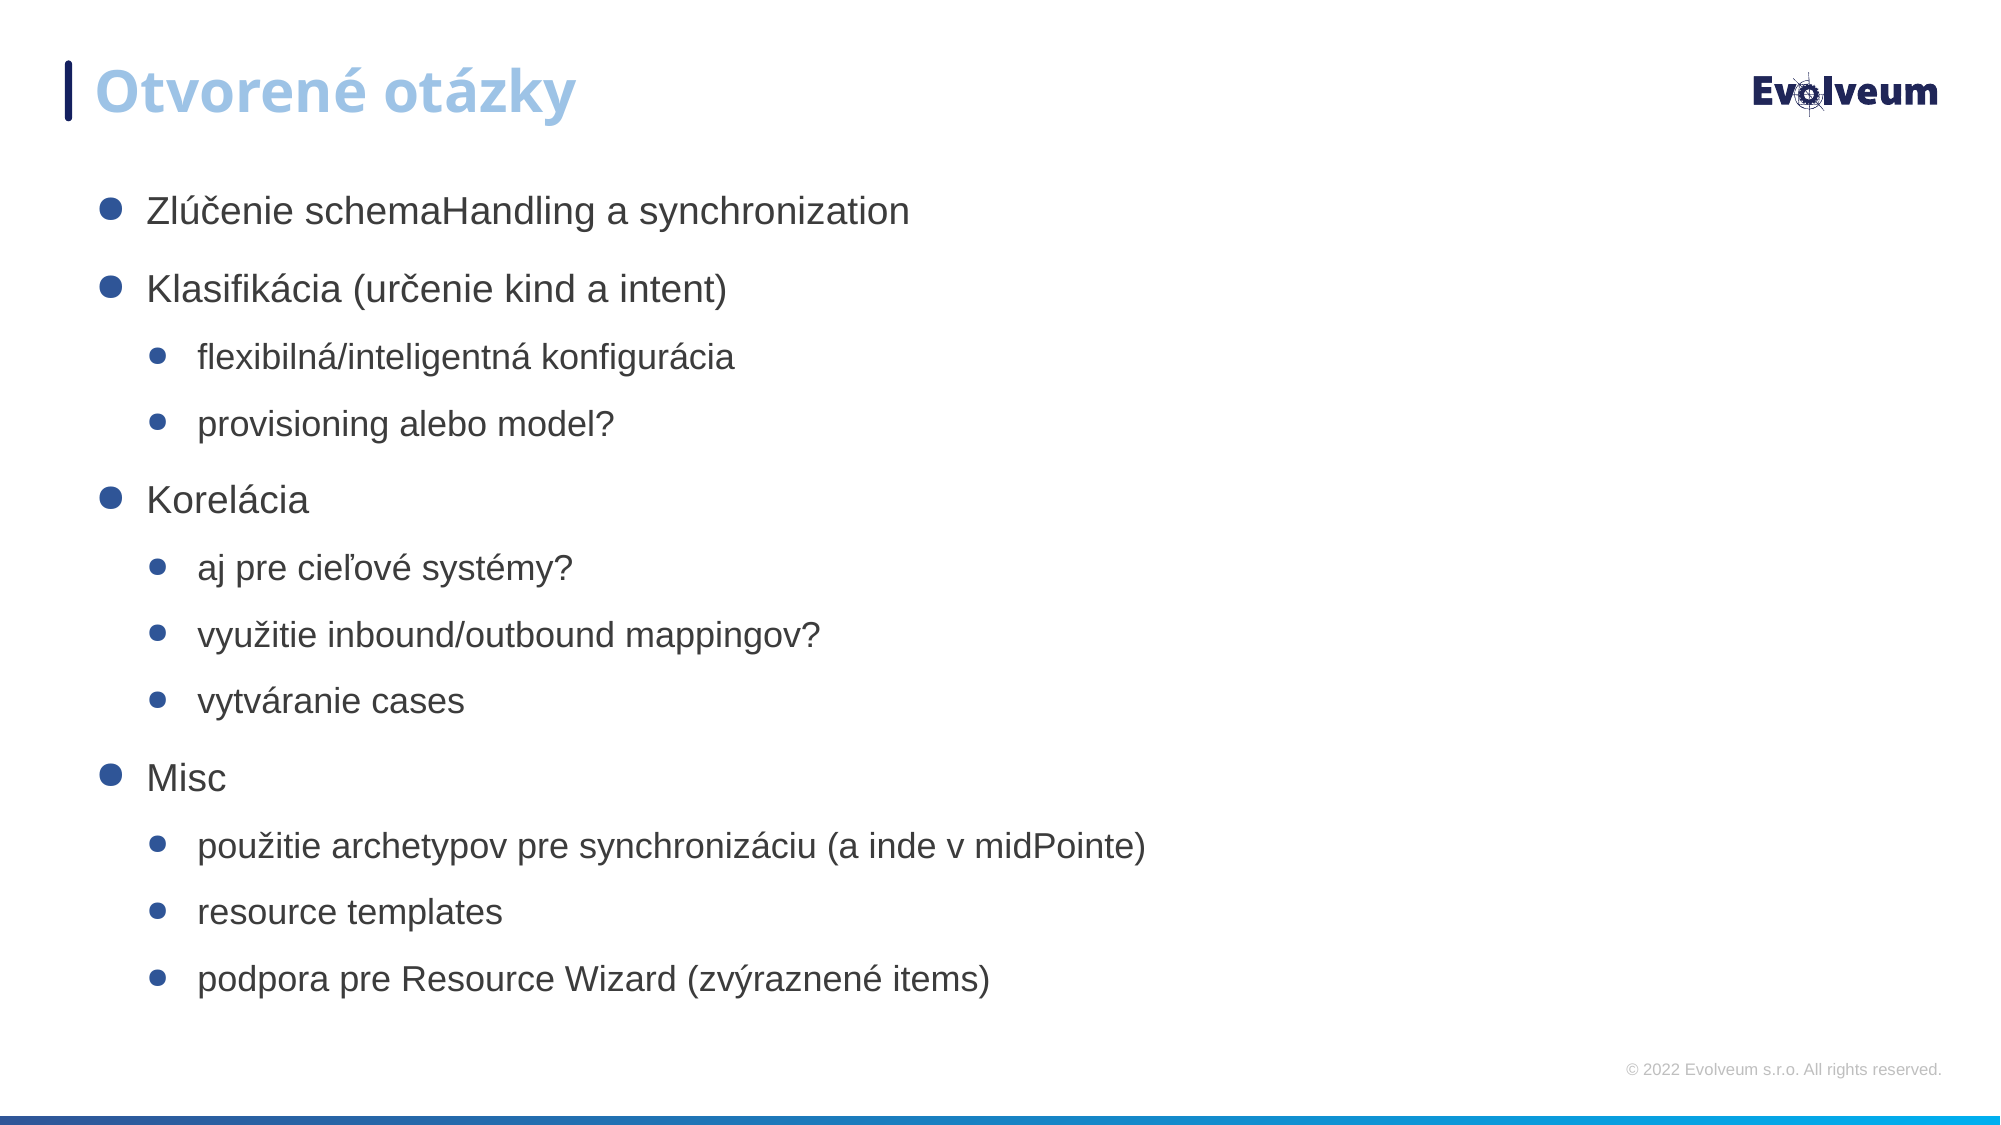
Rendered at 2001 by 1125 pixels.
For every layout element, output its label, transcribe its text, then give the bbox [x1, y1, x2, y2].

list Zlúčenie schemaHandling a synchronization Klasifikácia (určenie kind a intent) flexibilná/inteligentná konfigurácia provisioning alebo model? Korelácia aj pre cieľové systémy? využitie inbound/outbound mappingov? vytváranie cases Misc použitie archetypov pre synchronizáciu (a inde v midPointe) resource templates podpora pre Resource Wizard (zvýraznené items) [84, 183, 1916, 1004]
title Otvorené otázky [94, 47, 1687, 133]
